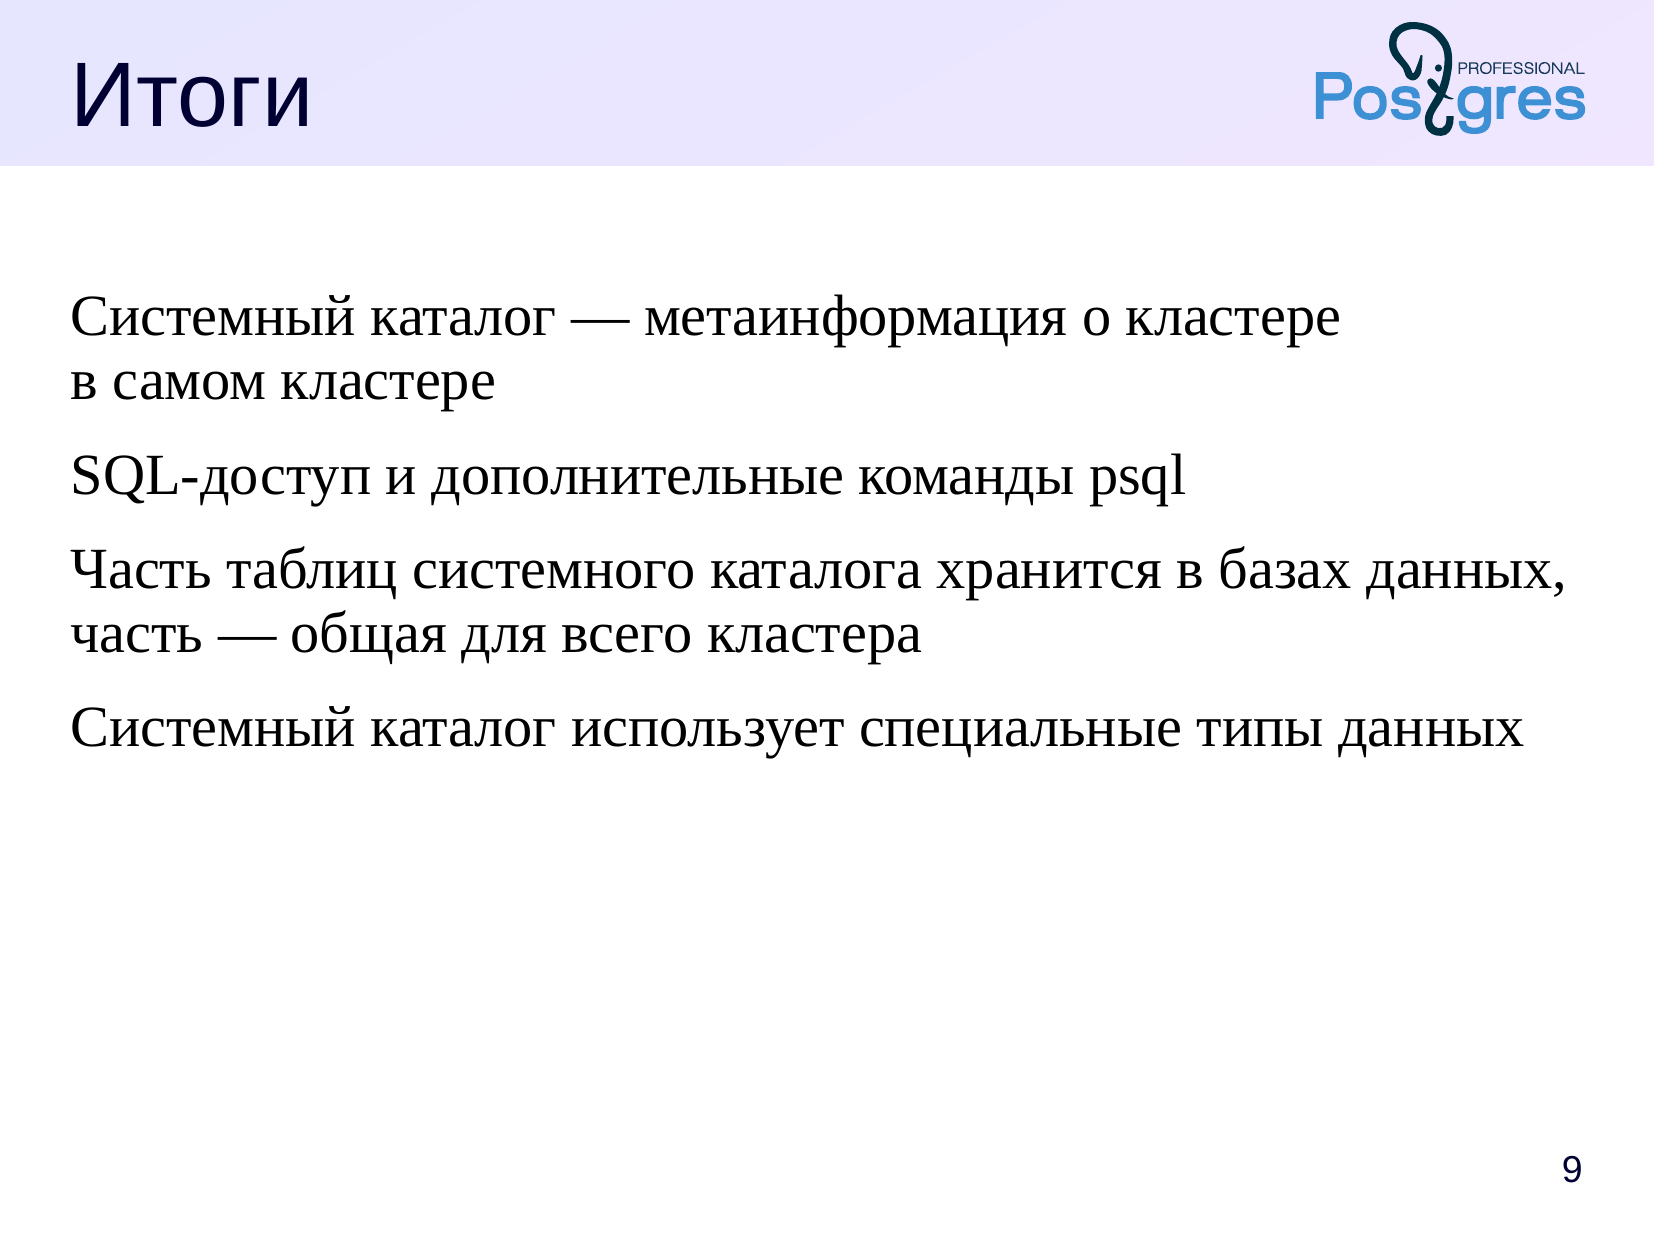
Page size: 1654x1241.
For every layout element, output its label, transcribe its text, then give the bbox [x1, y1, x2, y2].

title Итоги [70, 43, 1241, 147]
list Системный каталог — метаинформация о кластере в самом кластере SQL-доступ и дополнительные команды psql Часть таблиц системного каталога хранится в базах данных, часть — общая для всего кластера Системный каталог использует специальные типы данных [70, 283, 1583, 1134]
